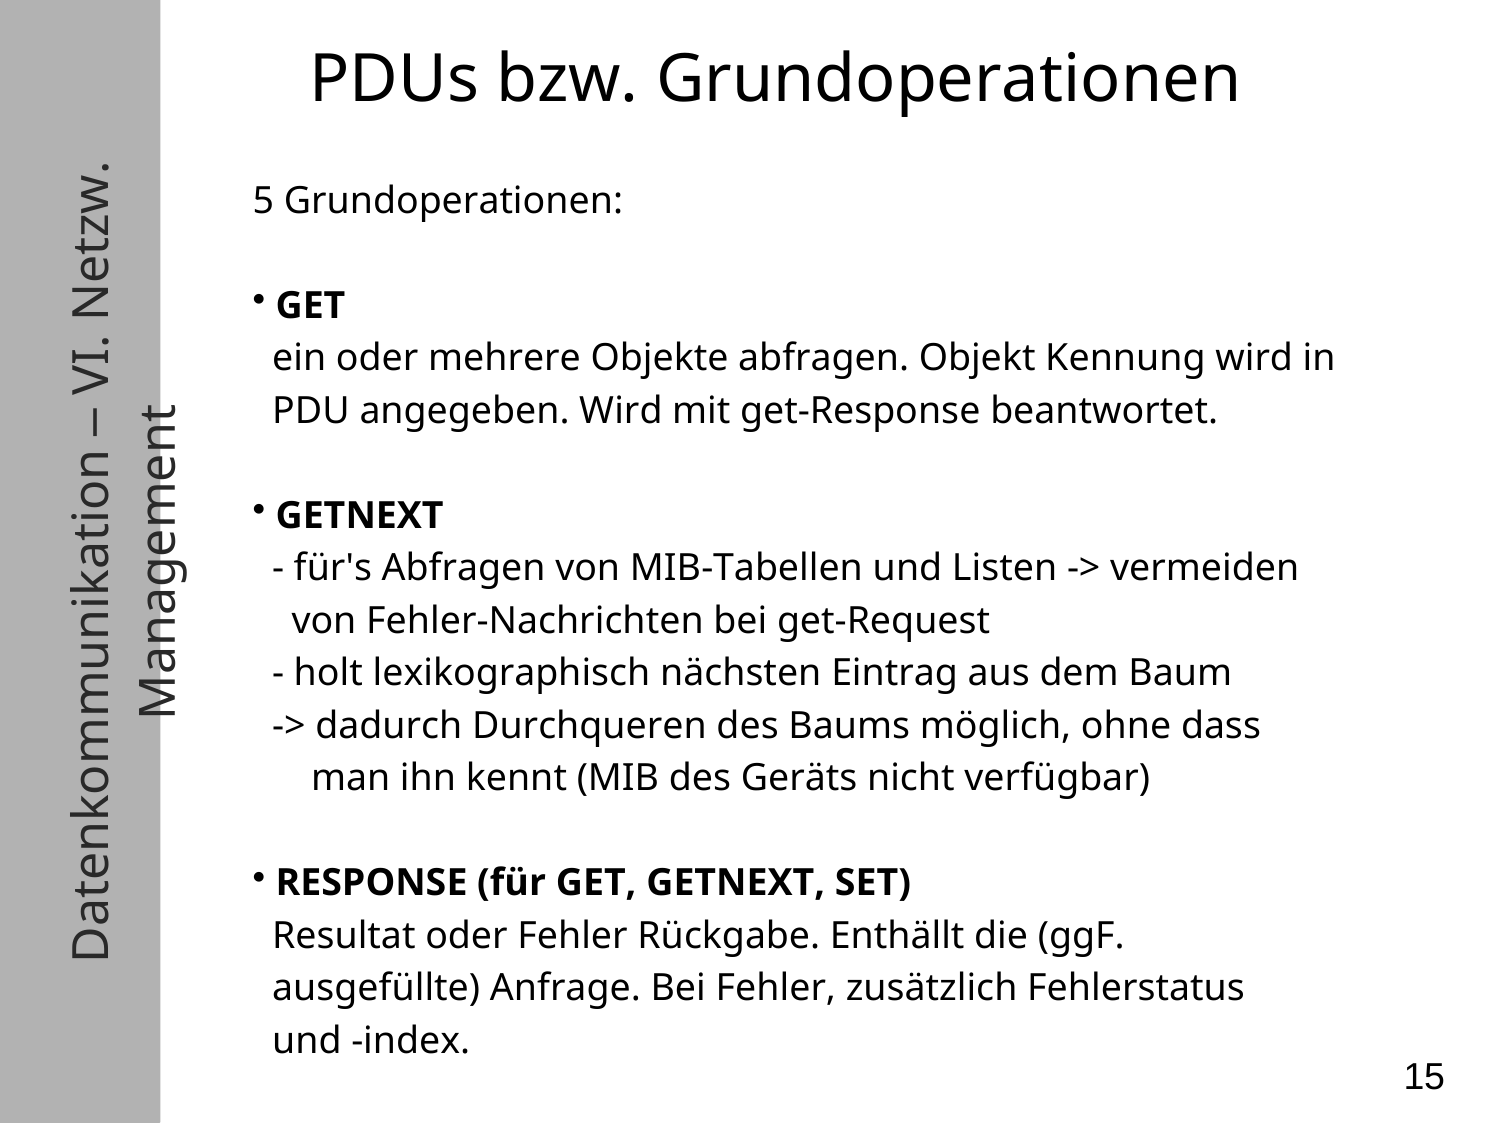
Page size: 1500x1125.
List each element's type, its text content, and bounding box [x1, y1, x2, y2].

text_box PDUs bzw. Grundoperationen [318, 27, 1233, 123]
text_box Datenkommunikation – VI. Netzw. Management [47, 1, 178, 1124]
text_box 5 Grundoperationen: GET ein oder mehrere Objekte abfragen. Objekt Kennung wird in PDU angegeben. Wird mit get-Response beantwortet. GETNEXT - für's Abfragen von MIB-Tabellen und Listen -> vermeiden von Fehler-Nachrichten bei get-Request - holt lexikographisch nächsten Eintrag aus dem Baum -> dadurch Durchqueren des Baums möglich, ohne dass man ihn kennt (MIB des Geräts nicht verfügbar) RESPONSE (für GET, GETNEXT, SET) Resultat oder Fehler Rückgabe. Enthällt die (ggF. ausgefüllte) Anfrage. Bei Fehler, zusätzlich Fehlerstatus und -index. [237, 165, 1448, 1121]
text_box <number> [1403, 1056, 1479, 1106]
text_box [0, 0, 160, 1123]
